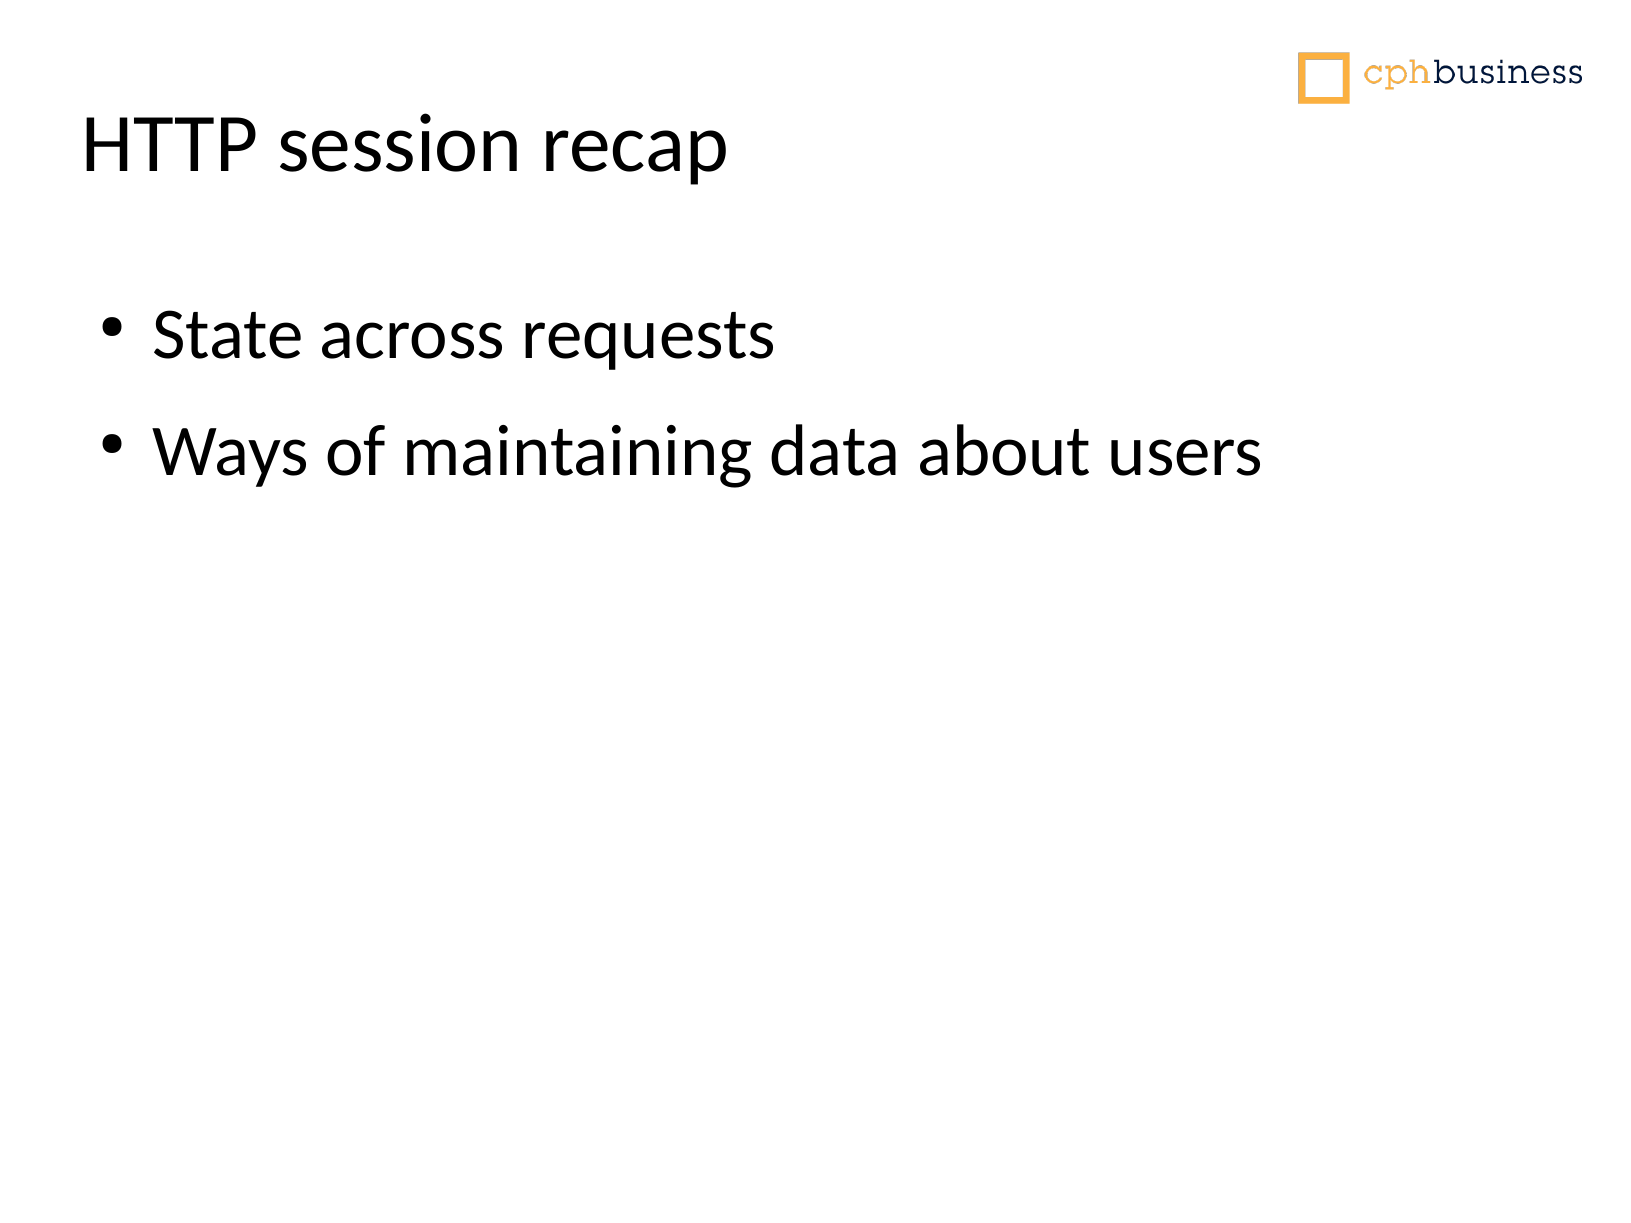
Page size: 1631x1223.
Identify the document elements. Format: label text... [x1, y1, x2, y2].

title HTTP session recap [81, 48, 1549, 253]
picture [1247, 1, 1631, 155]
list State across requests Ways of maintaining data about users [81, 285, 1549, 1092]
